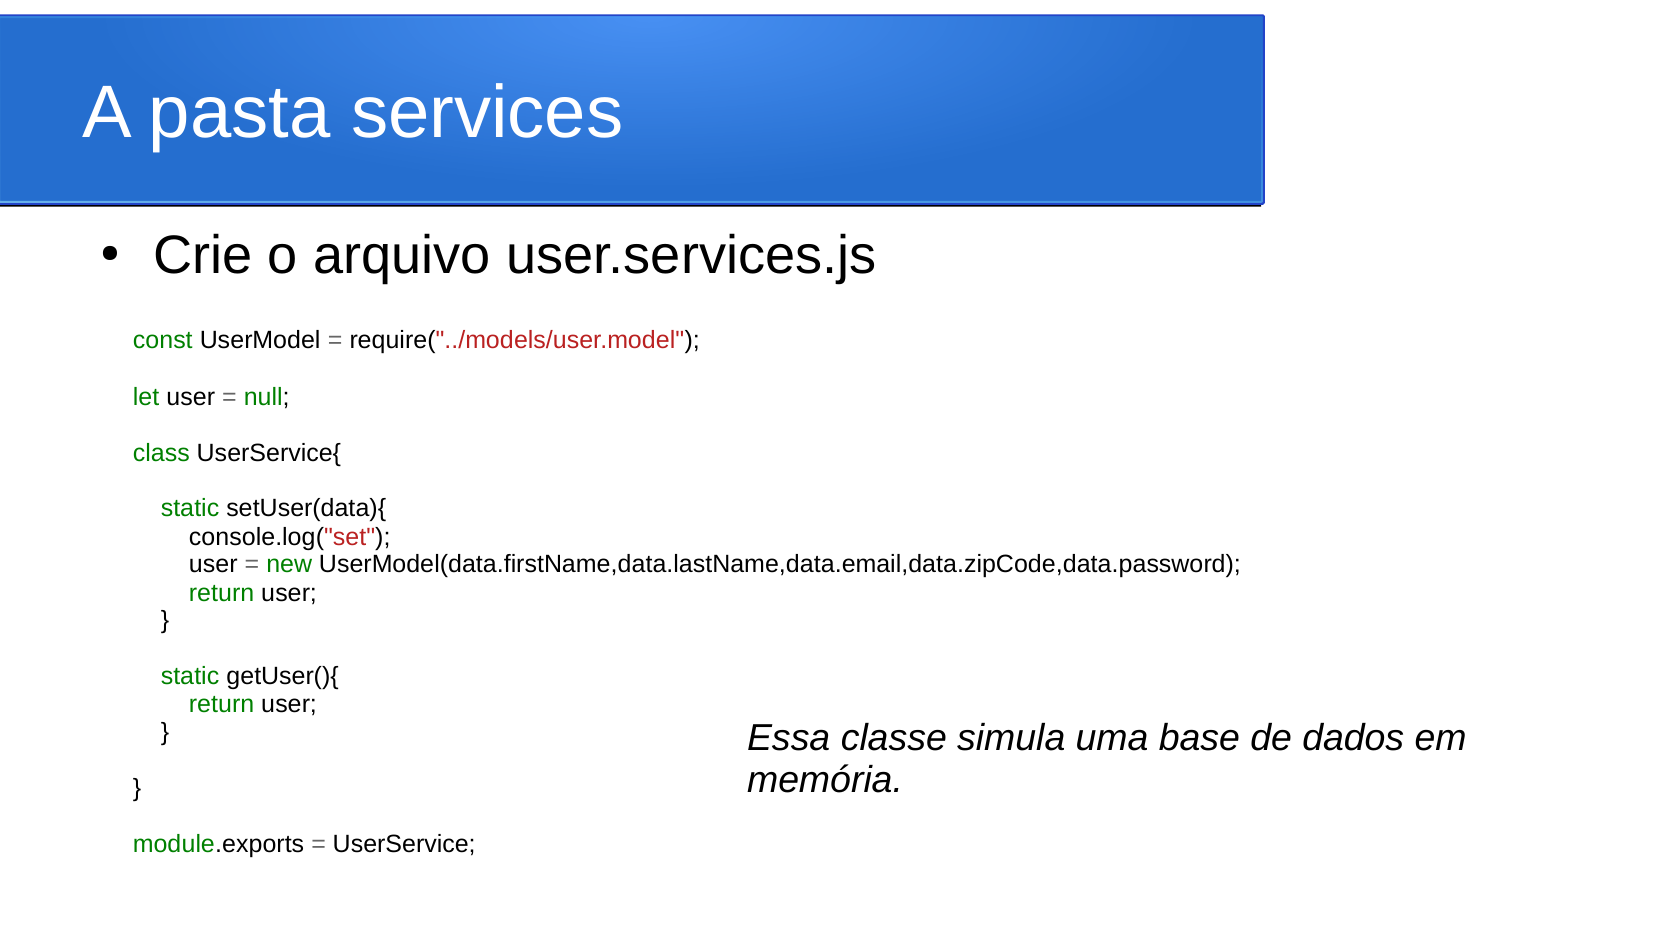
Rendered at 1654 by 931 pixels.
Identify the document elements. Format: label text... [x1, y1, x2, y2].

text_box const UserModel = require("../models/user.model"); let user = null; class UserService{ static setUser(data){ console.log("set"); user = new UserModel(data.firstName,data.lastName,data.email,data.zipCode,data.password); return user; } static getUser(){ return user; } } module.exports = UserService; [118, 318, 1259, 866]
text_box Essa classe simula uma base de dados em memória. [732, 708, 1482, 808]
list Crie o arquivo user.services.js [82, 224, 1571, 764]
title A pasta services [82, 35, 1235, 189]
